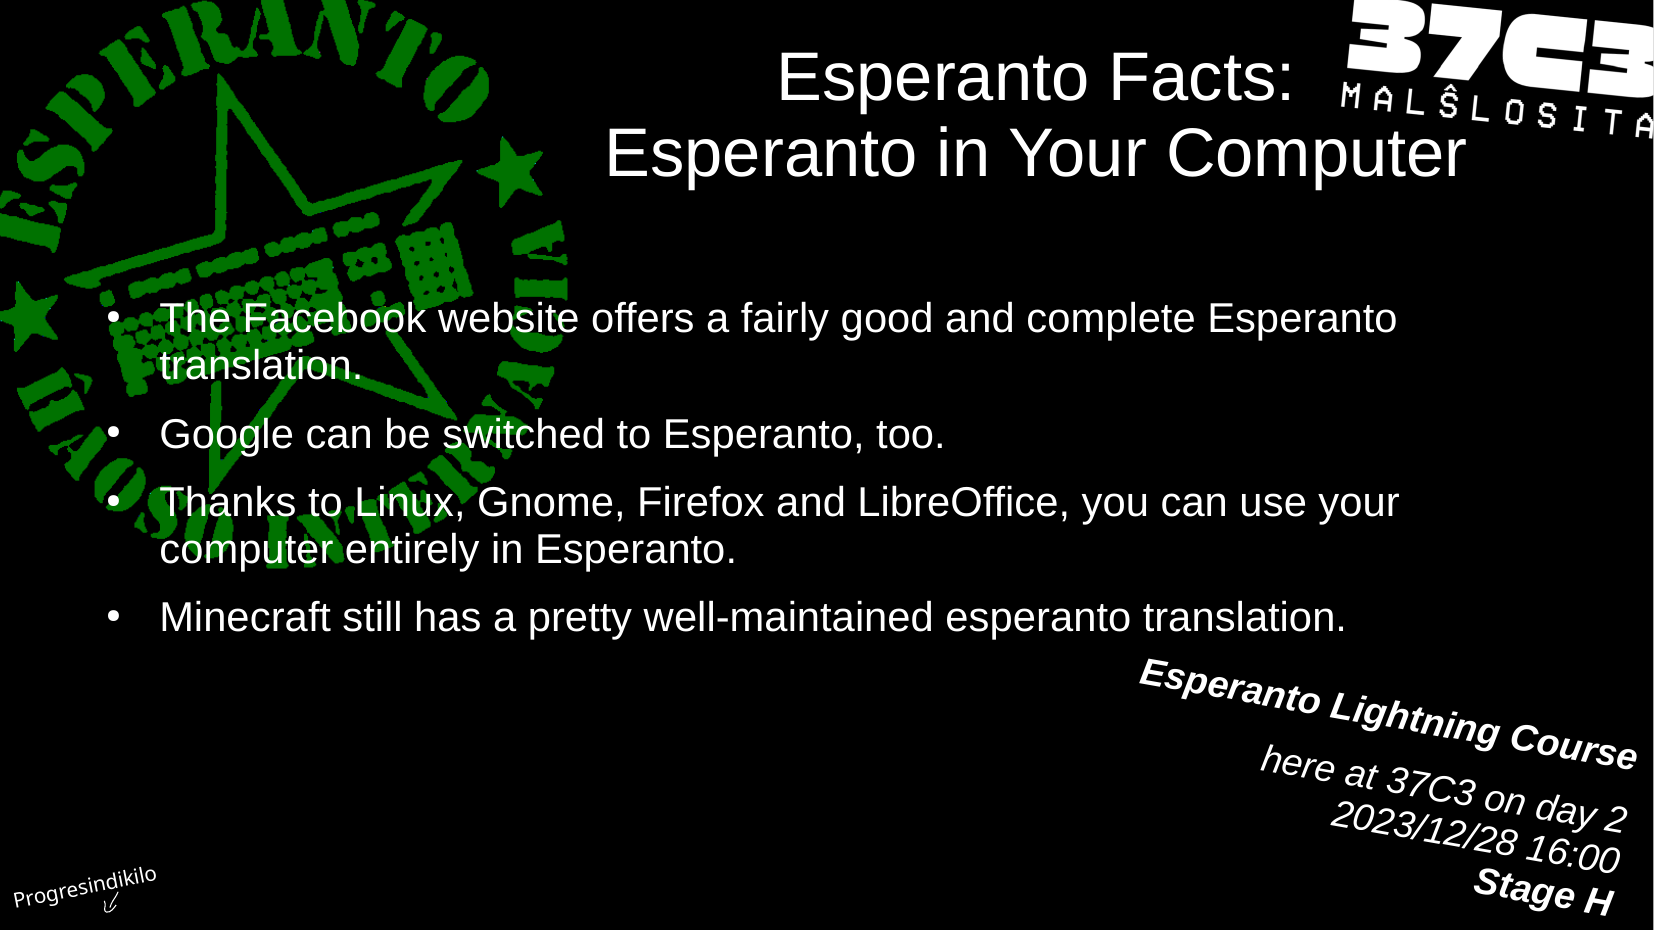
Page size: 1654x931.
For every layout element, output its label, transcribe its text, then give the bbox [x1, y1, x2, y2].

title Esperanto Facts: Esperanto in Your Computer [501, 37, 1571, 193]
picture [0, 0, 591, 591]
list The Facebook website offers a fairly good and complete Esperanto translation. Google can be switched to Esperanto, too. Thanks to Linux, Gnome, Firefox and LibreOffice, you can use your computer entirely in Esperanto. Minecraft still has a pretty well-maintained esperanto translation. [88, 295, 1571, 886]
picture [1349, 0, 1654, 139]
list Esperanto Lightning Course here at 37C3 on day 2 2023/12/28 16:00 Stage H [887, 614, 1642, 931]
